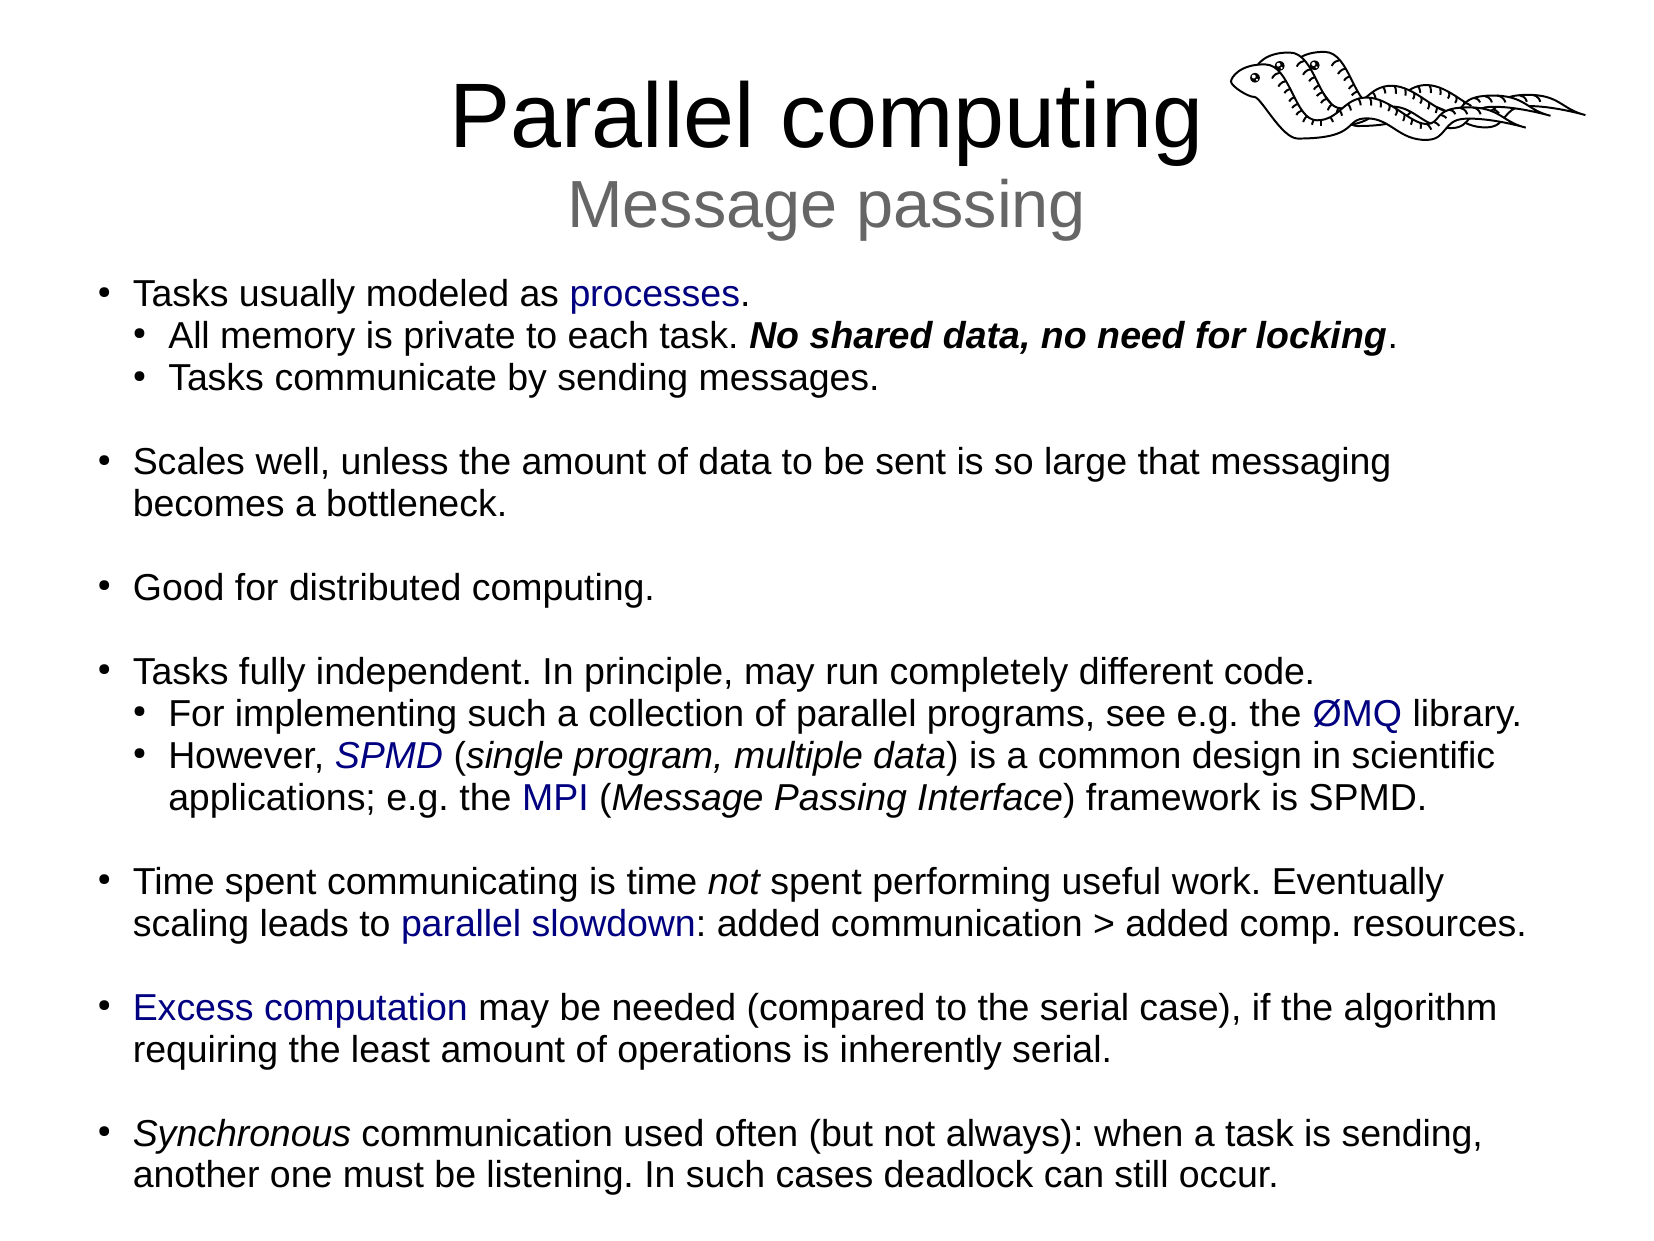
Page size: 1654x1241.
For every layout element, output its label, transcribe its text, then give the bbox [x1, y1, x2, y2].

text_box Tasks usually modeled as processes. All memory is private to each task. No shared data, no need for locking. Tasks communicate by sending messages. Scales well, unless the amount of data to be sent is so large that messaging becomes a bottleneck. Good for distributed computing. Tasks fully independent. In principle, may run completely different code. For implementing such a collection of parallel programs, see e.g. the ØMQ library. However, SPMD (single program, multiple data) is a common design in scientific applications; e.g. the MPI (Message Passing Interface) framework is SPMD. Time spent communicating is time not spent performing useful work. Eventually scaling leads to parallel slowdown: added communication > added comp. resources. Excess computation may be needed (compared to the serial case), if the algorithm requiring the least amount of operations is inherently serial. Synchronous communication used often (but not always): when a task is sending, another one must be listening. In such cases deadlock can still occur. [82, 222, 1561, 1204]
title Parallel computing Message passing [82, 49, 1571, 257]
picture [1230, 50, 1586, 141]
